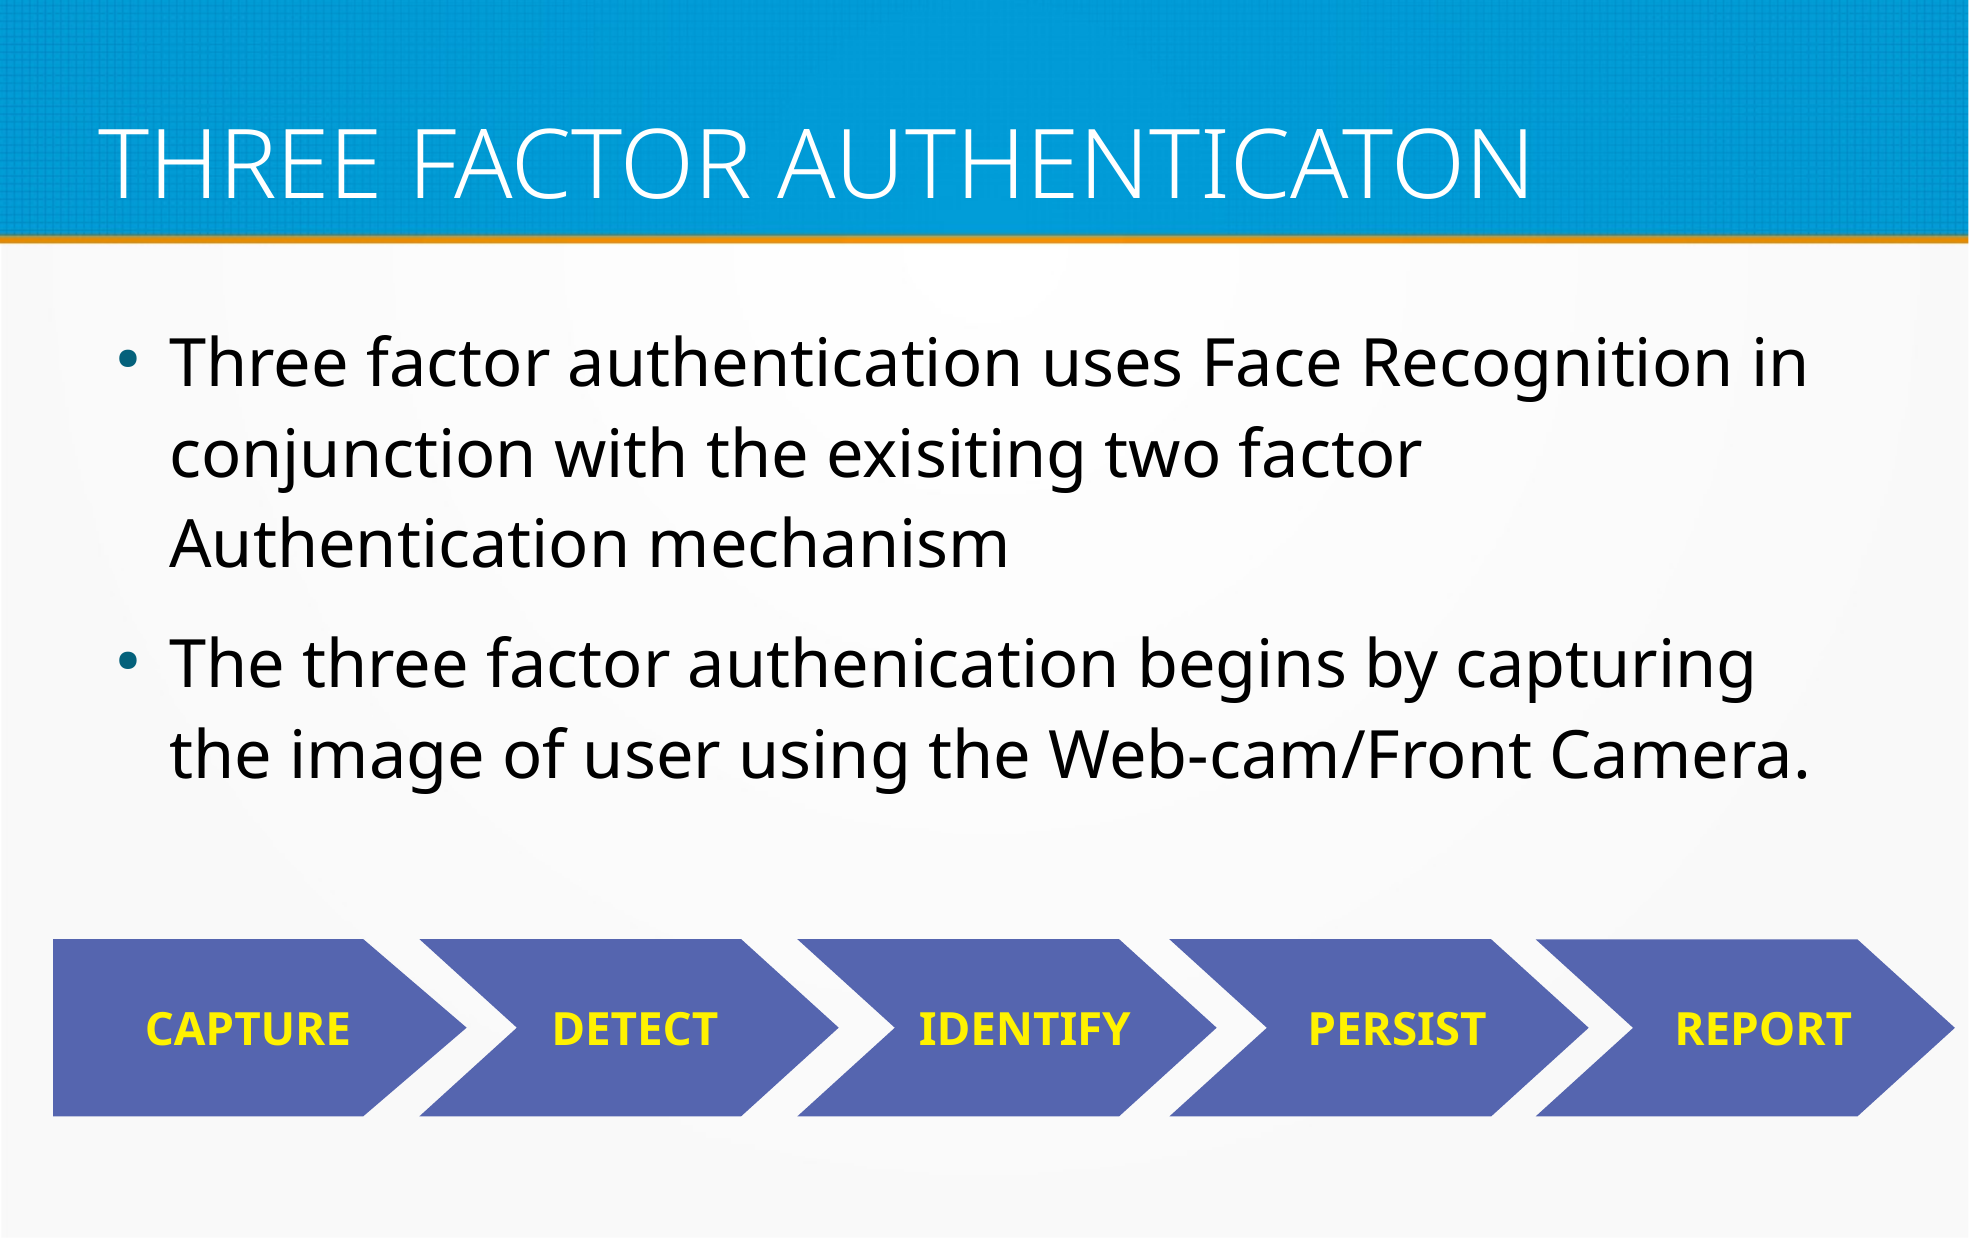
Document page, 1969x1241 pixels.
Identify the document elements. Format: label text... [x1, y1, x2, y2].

list Three factor authentication uses Face Recognition in conjunction with the exisiting two factor Authentication mechanism The three factor authenication begins by capturing the image of user using the Web-cam/Front Camera. [98, 315, 1861, 1081]
text_box IDENTIFY [797, 939, 1217, 1117]
text_box CAPTURE [53, 939, 467, 1117]
picture [0, 233, 1969, 1241]
text_box DETECT [419, 939, 839, 1117]
text_box PERSIST [1169, 939, 1589, 1117]
title THREE FACTOR AUTHENTICATON [98, 19, 1870, 227]
text_box REPORT [1535, 939, 1955, 1117]
